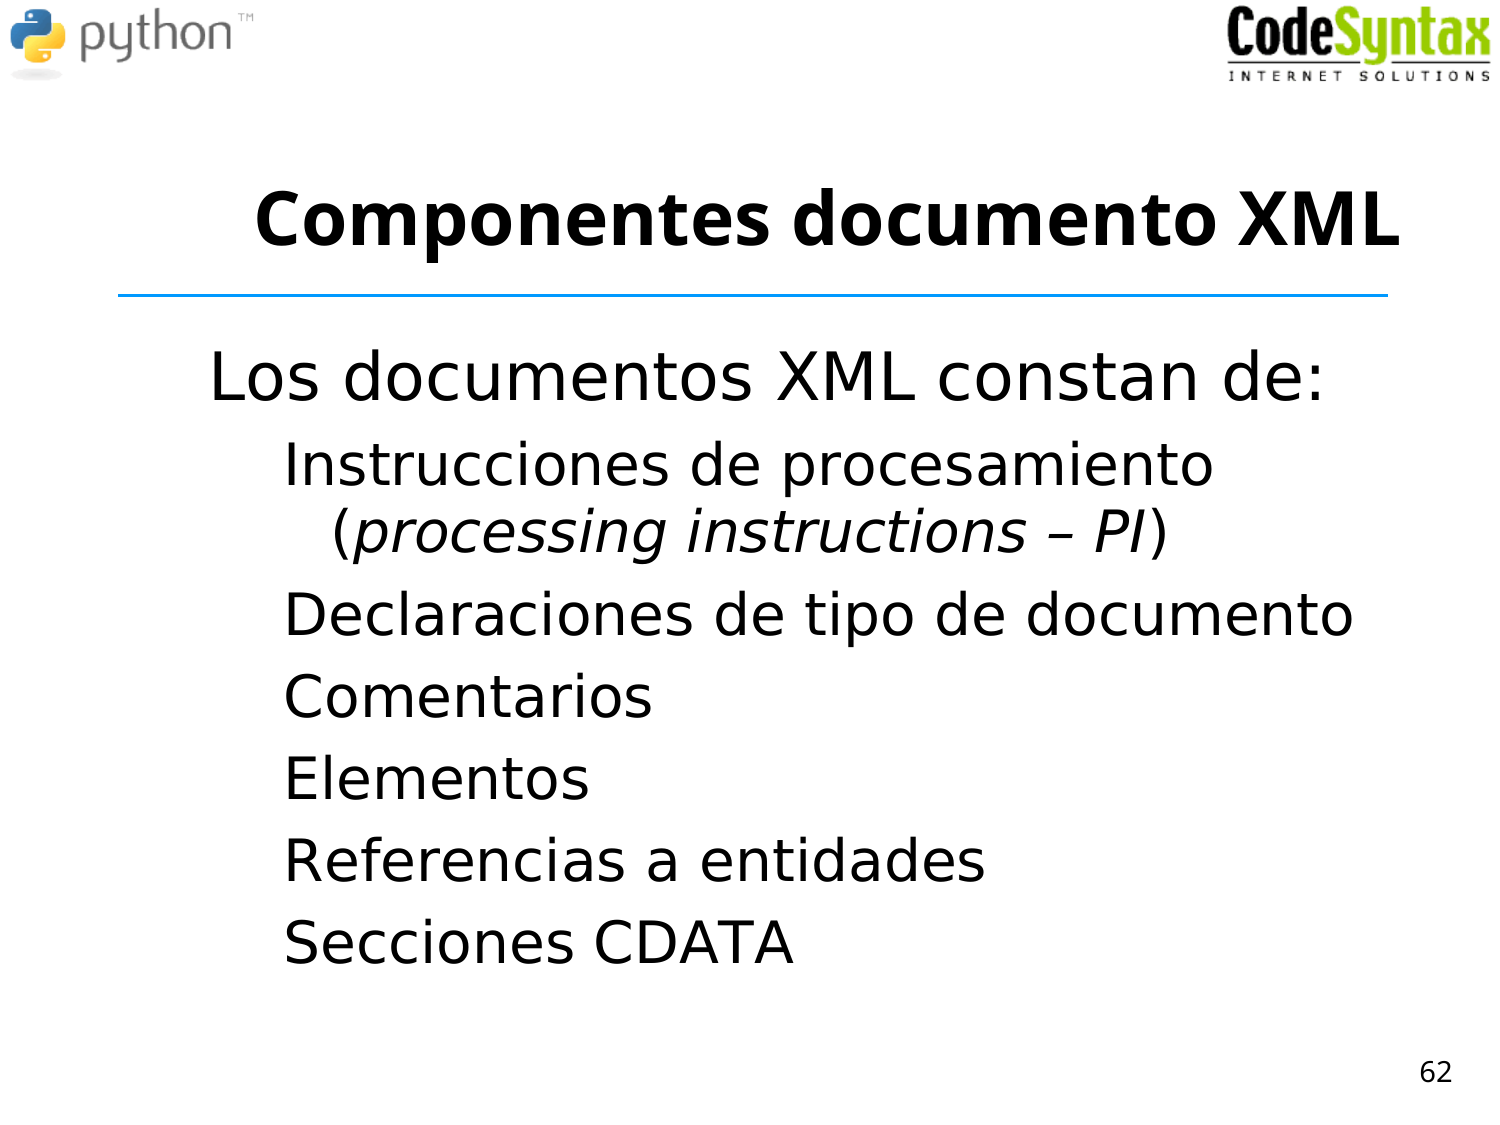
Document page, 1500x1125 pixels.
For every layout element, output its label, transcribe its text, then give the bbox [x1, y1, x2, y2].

list Los documentos XML constan de: Instrucciones de procesamiento (processing instructions – PI) Declaraciones de tipo de documento Comentarios Elementos Referencias a entidades Secciones CDATA [193, 331, 1469, 1080]
picture [0, 0, 286, 92]
title Componentes documento XML [188, 35, 1468, 276]
picture [1226, 5, 1500, 83]
